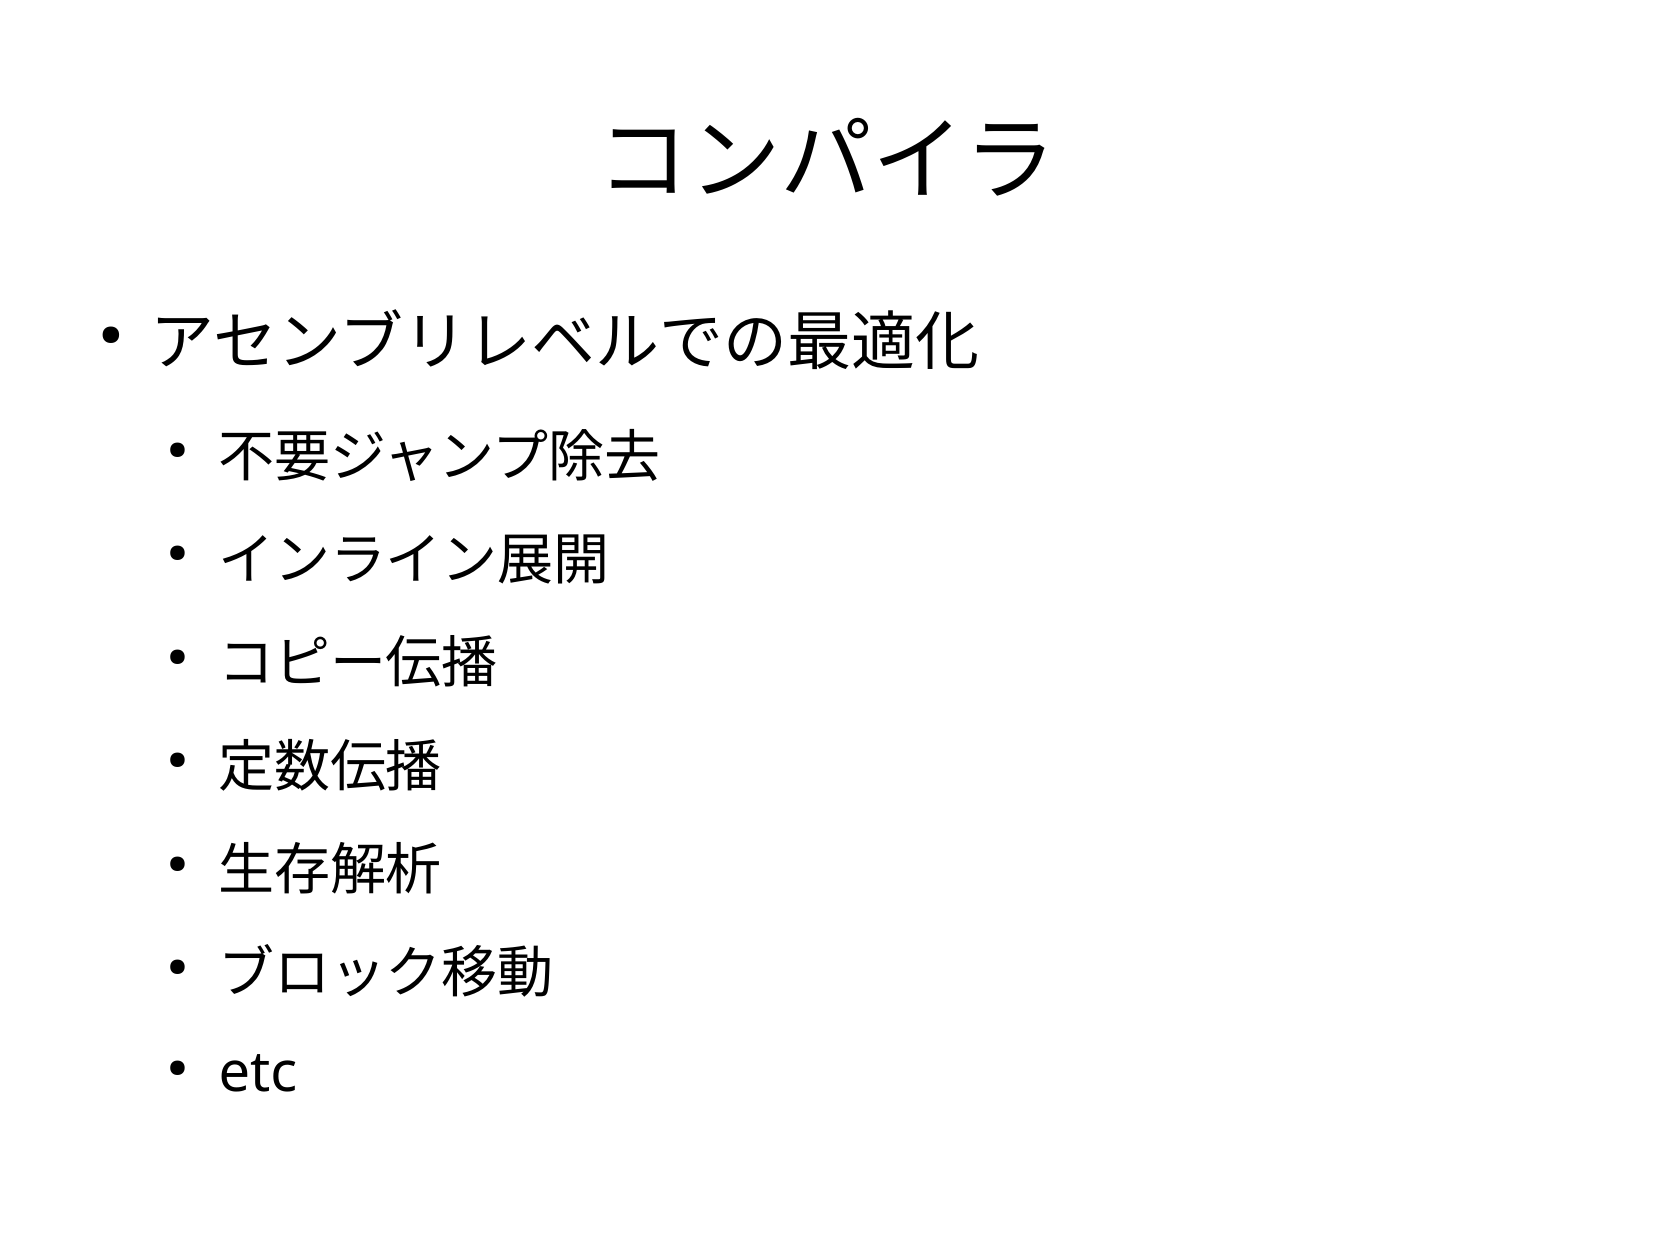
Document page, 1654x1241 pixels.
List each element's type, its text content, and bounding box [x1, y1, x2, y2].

list アセンブリレベルでの最適化 不要ジャンプ除去 インライン展開 コピー伝播 定数伝播 生存解析 ブロック移動 etc [82, 290, 1571, 1109]
title コンパイラ [82, 49, 1571, 257]
